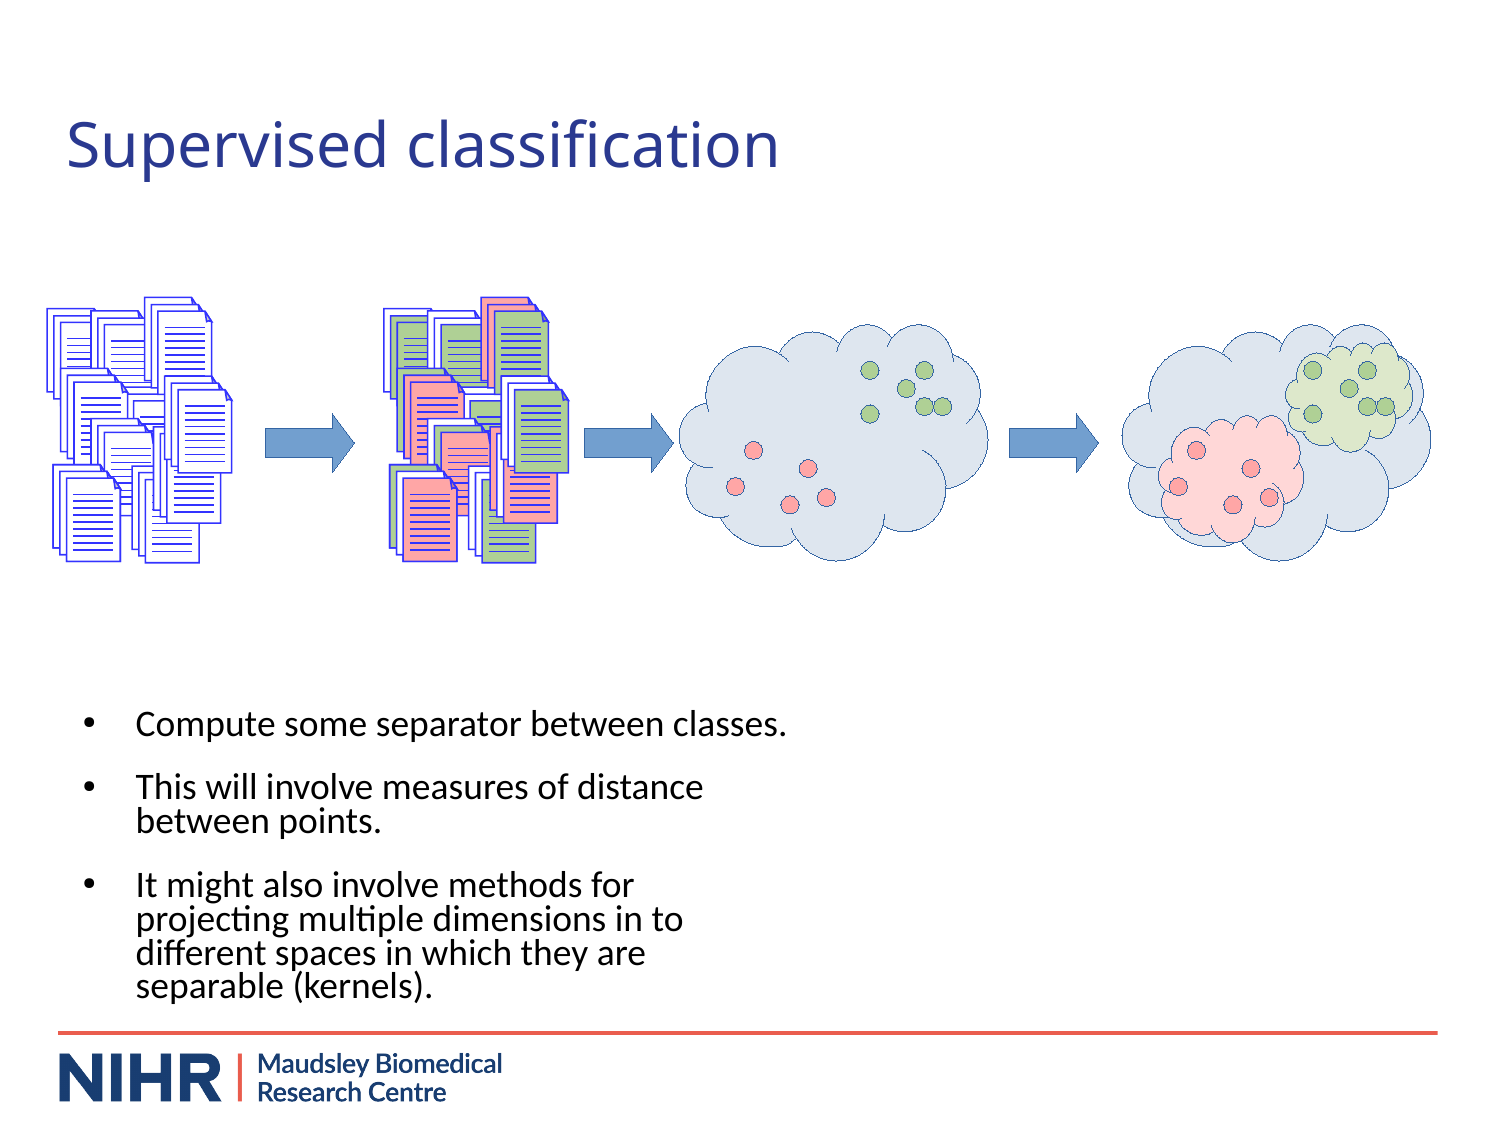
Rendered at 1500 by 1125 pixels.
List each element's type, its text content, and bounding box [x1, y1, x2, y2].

title Supervised classification [51, 89, 1450, 223]
text_box [265, 413, 355, 473]
text_box [1121, 324, 1431, 562]
text_box [679, 324, 989, 562]
list Compute some separator between classes. This will involve measures of distance between points. It might also involve methods for projecting multiple dimensions in to different spaces in which they are separable (kernels). [64, 708, 798, 939]
text_box [47, 297, 232, 563]
text_box [1009, 413, 1099, 473]
text_box [584, 413, 674, 473]
text_box [383, 297, 569, 563]
picture [29, 1018, 531, 1125]
